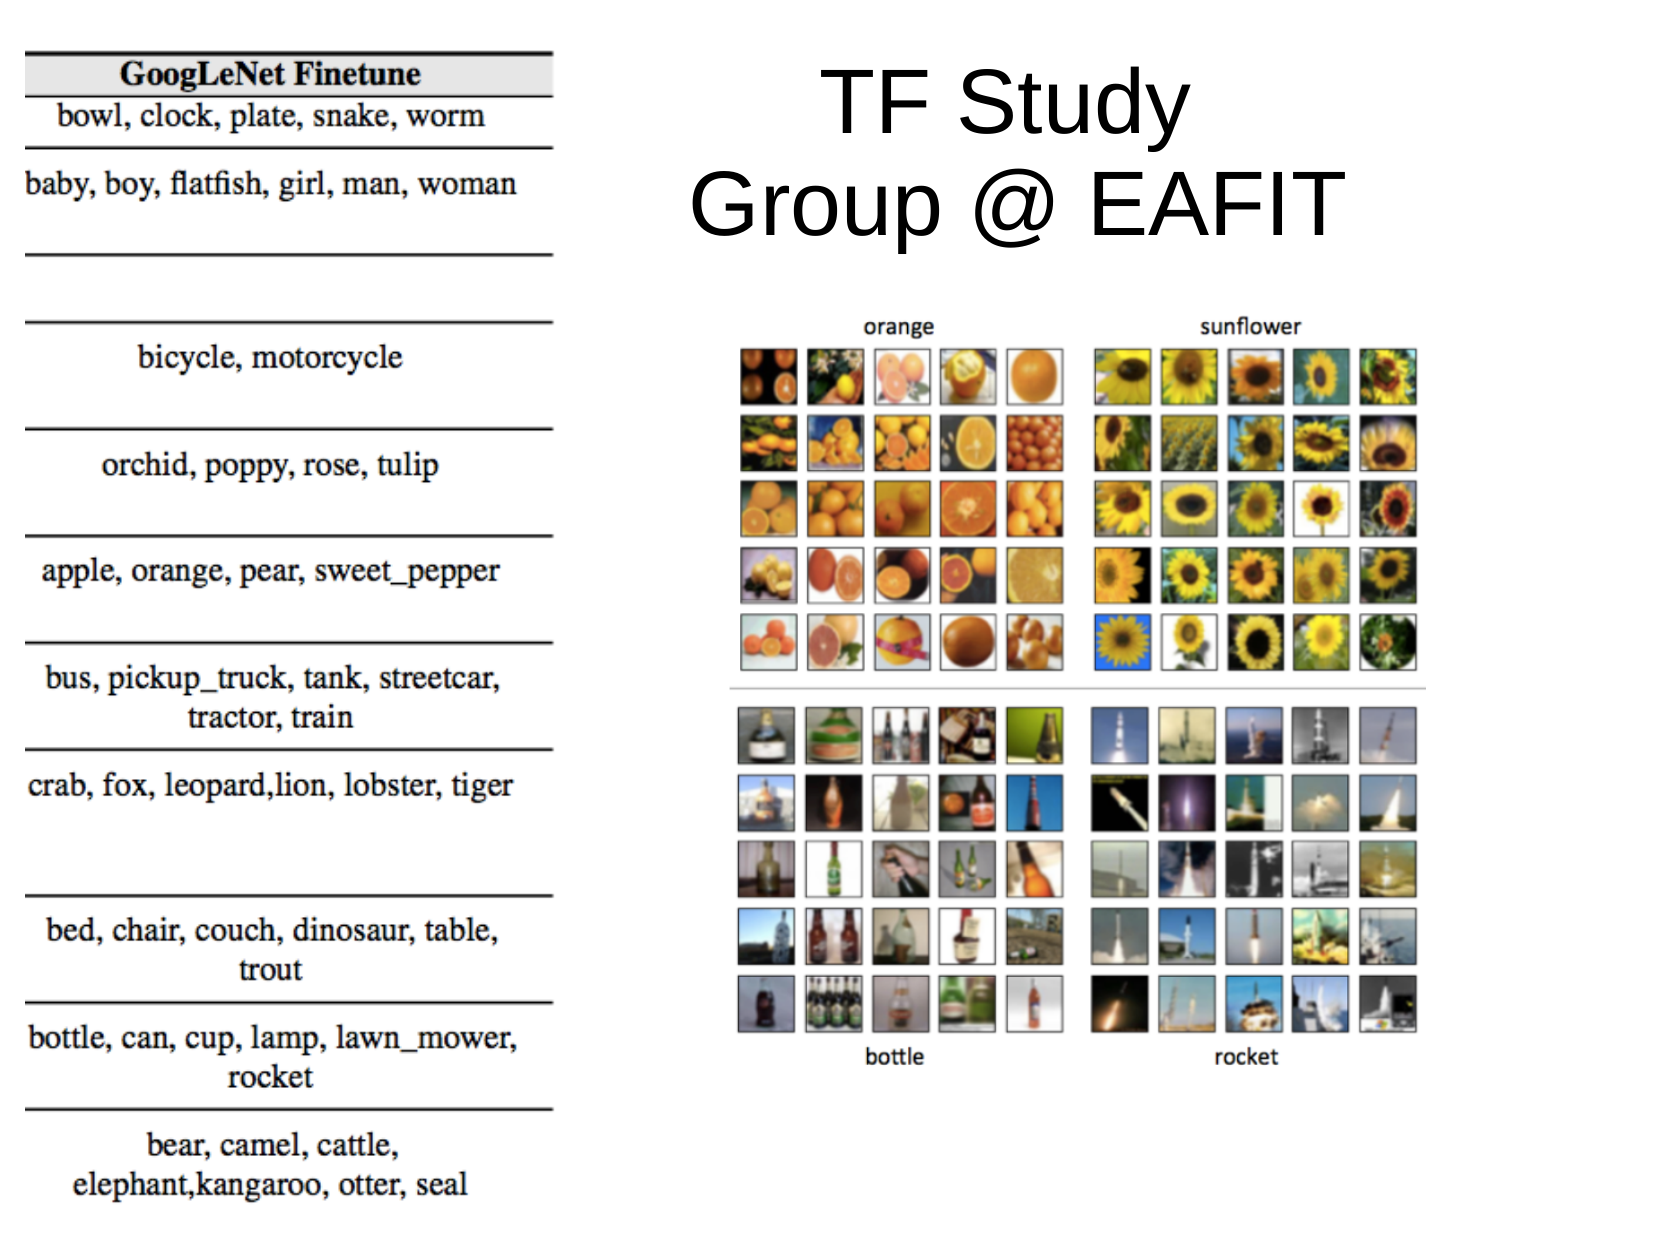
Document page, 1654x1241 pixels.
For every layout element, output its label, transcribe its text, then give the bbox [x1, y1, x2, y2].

picture [25, 37, 556, 1216]
title TF Study Group @ EAFIT [556, 49, 1546, 257]
picture [725, 314, 1426, 1072]
